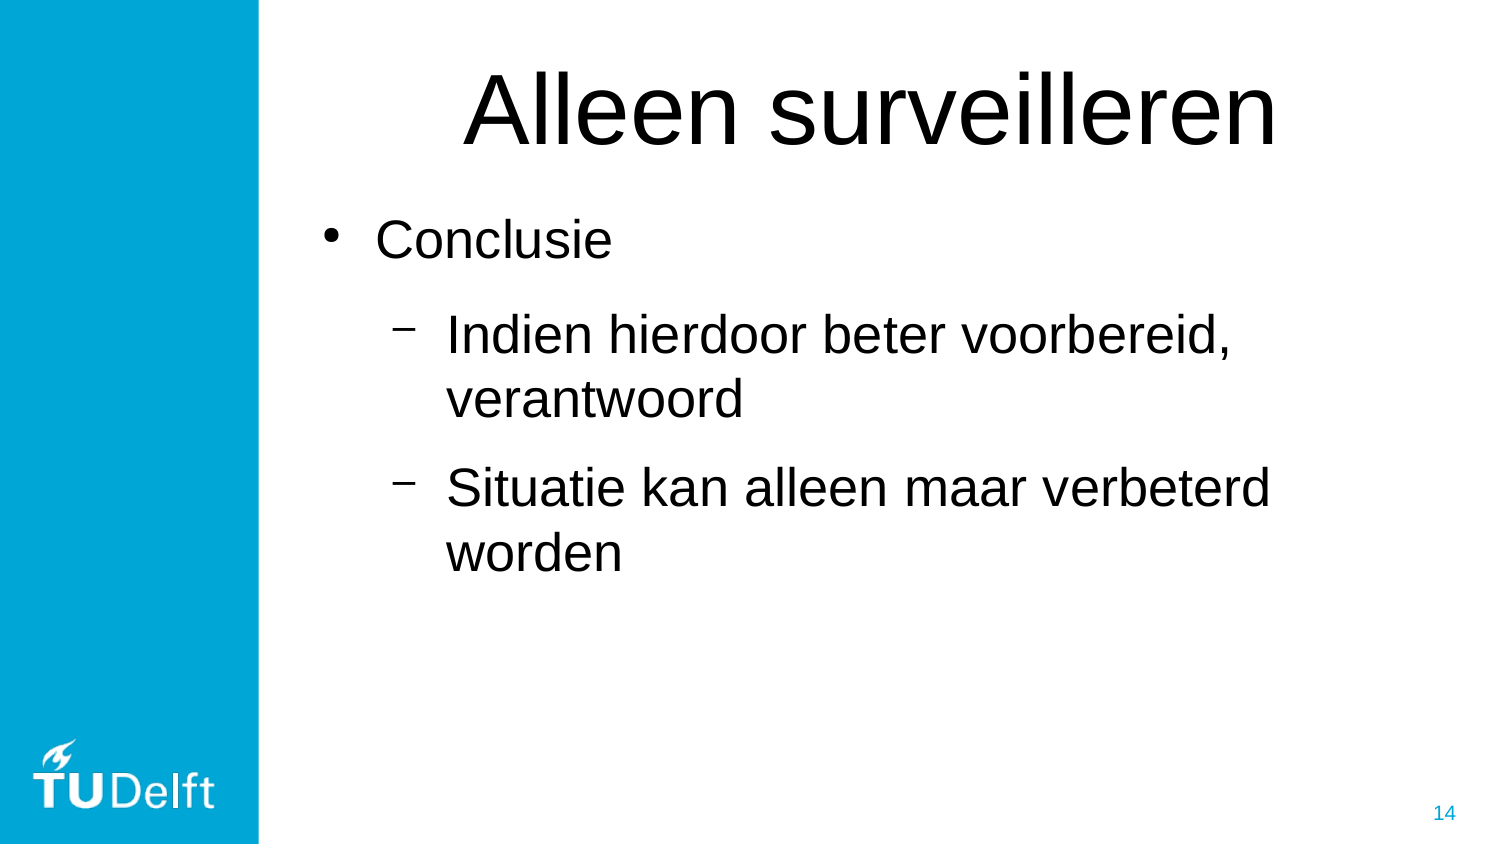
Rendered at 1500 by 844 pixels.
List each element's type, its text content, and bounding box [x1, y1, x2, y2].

list Conclusie Indien hierdoor beter voorbereid, verantwoord Situatie kan alleen maar verbeterd worden [289, 196, 1455, 769]
title Alleen surveilleren [289, 33, 1455, 175]
